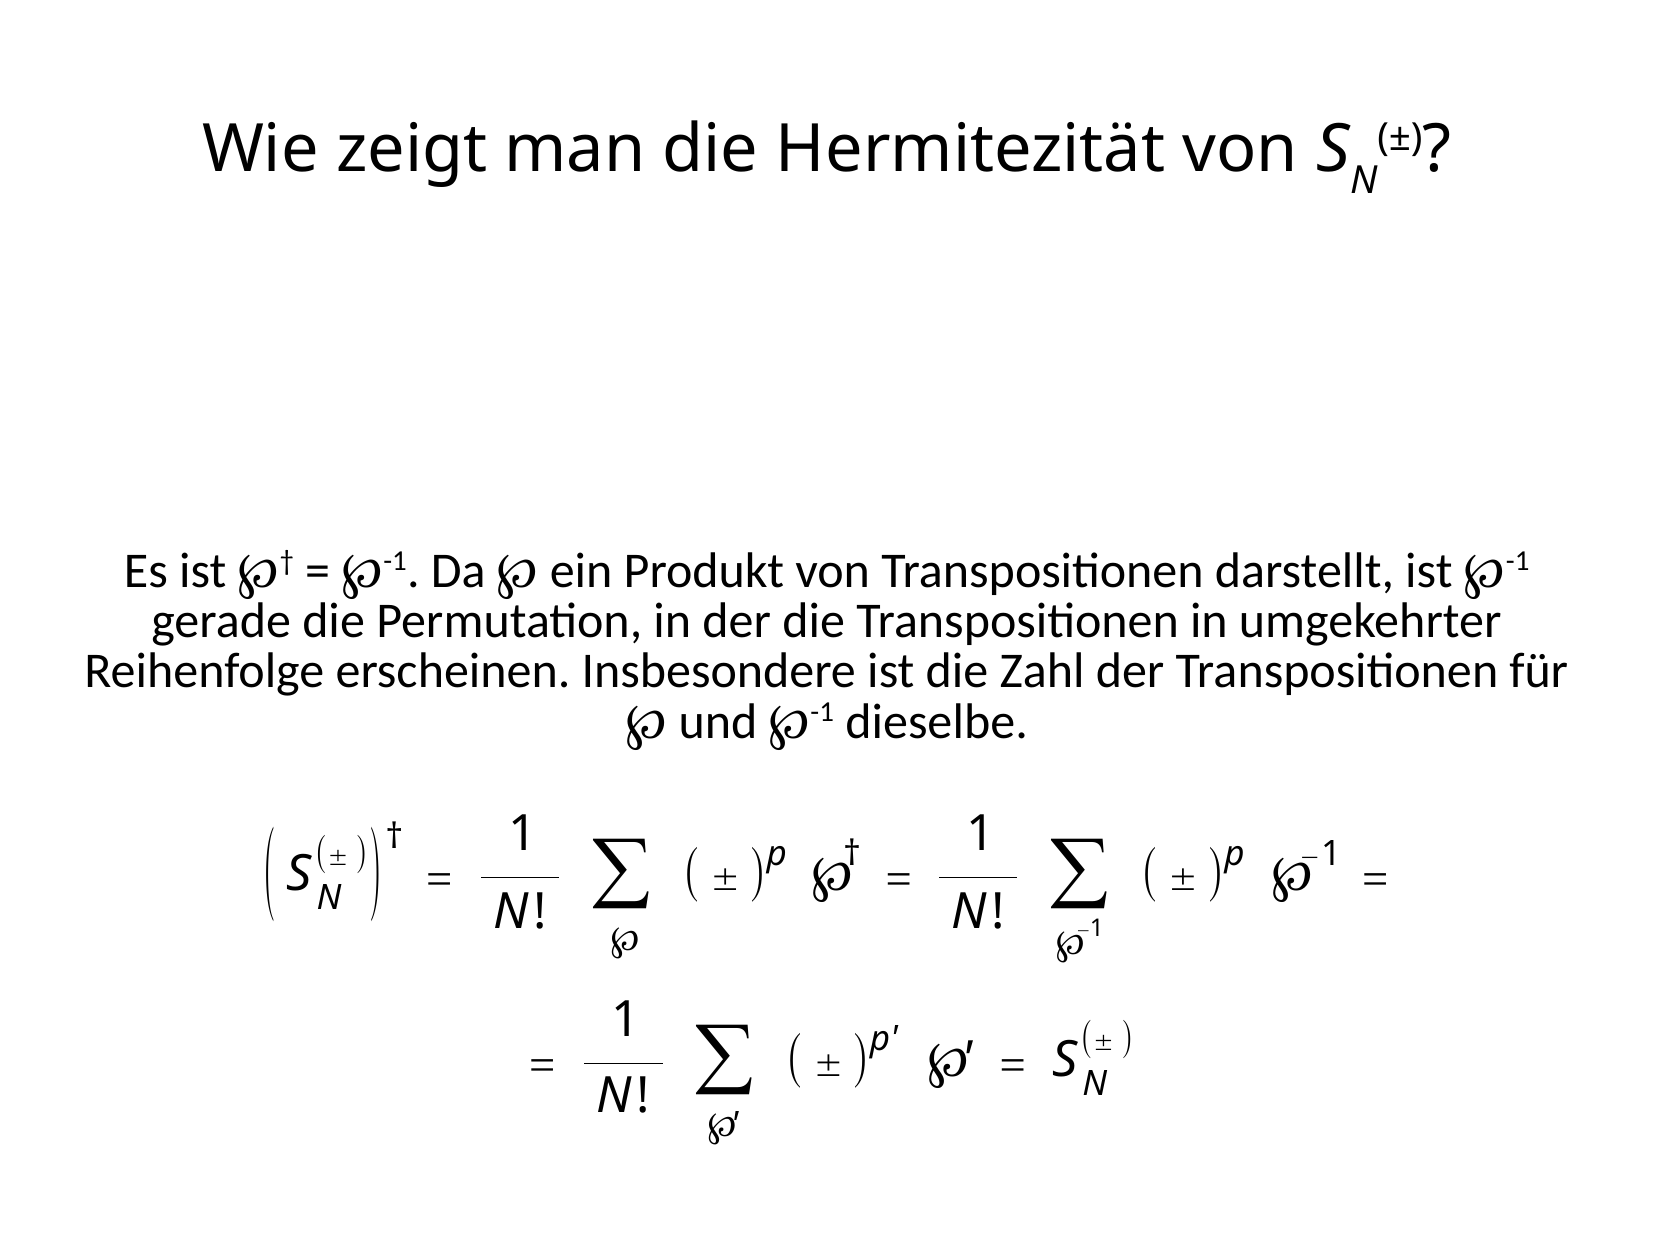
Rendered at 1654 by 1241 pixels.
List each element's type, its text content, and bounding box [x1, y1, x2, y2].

title Wie zeigt man die Hermitezität von SN(±)? [82, 49, 1571, 257]
subtitle Es ist ℘† = ℘-1. Da ℘ ein Produkt von Transpositionen darstellt, ist ℘-1 gerade die Permutation, in der die Transpositionen in umgekehrter Reihenfolge erscheinen. Insbesondere ist die Zahl der Transpositionen für ℘ und ℘-1 dieselbe. [82, 290, 1571, 1010]
chart [257, 803, 1397, 1146]
